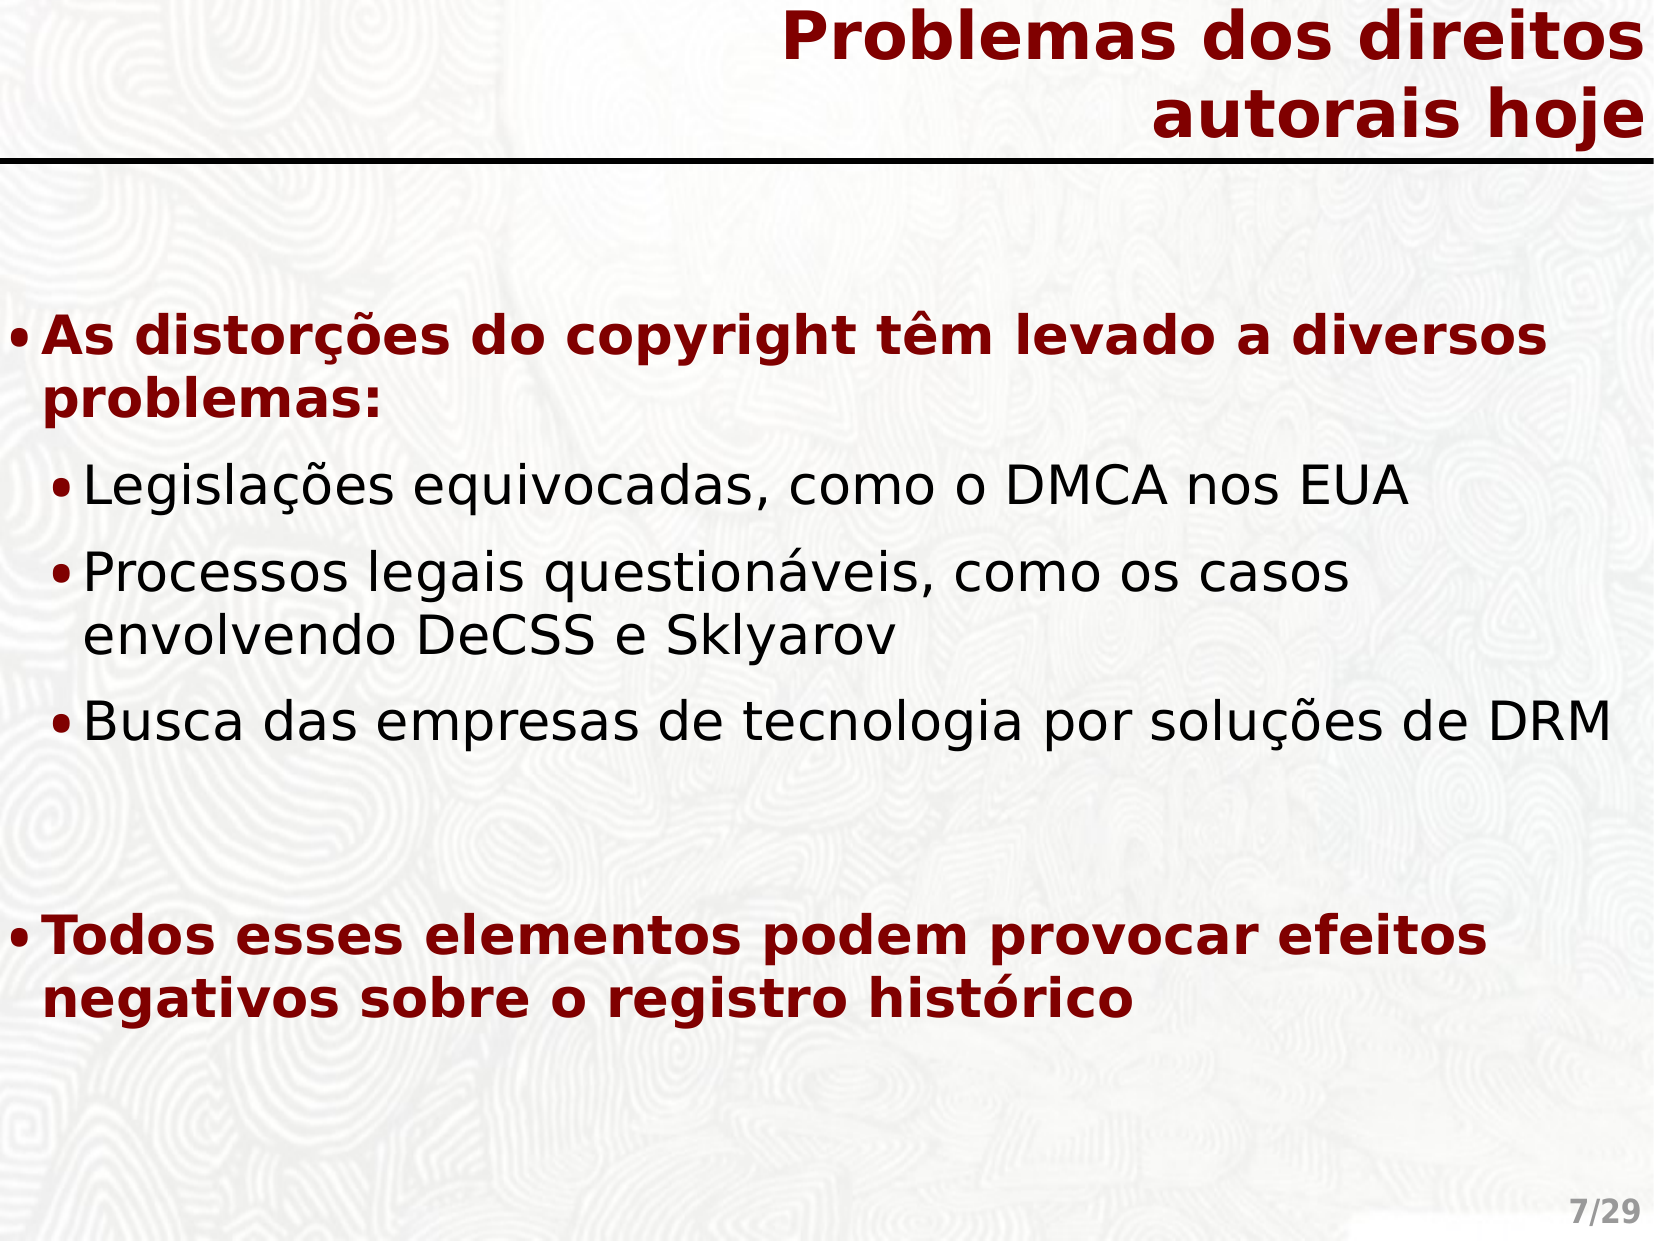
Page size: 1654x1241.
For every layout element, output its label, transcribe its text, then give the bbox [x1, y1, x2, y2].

picture [0, 164, 1654, 1241]
picture [0, 0, 1654, 158]
list As distorções do copyright têm levado a diversos problemas: Legislações equivocadas, como o DMCA nos EUA Processos legais questionáveis, como os casos envolvendo DeCSS e Sklyarov Busca das empresas de tecnologia por soluções de DRM Todos esses elementos podem provocar efeitos negativos sobre o registro histórico [5, 177, 1654, 1229]
title Problemas dos direitos autorais hoje [602, 0, 1648, 153]
